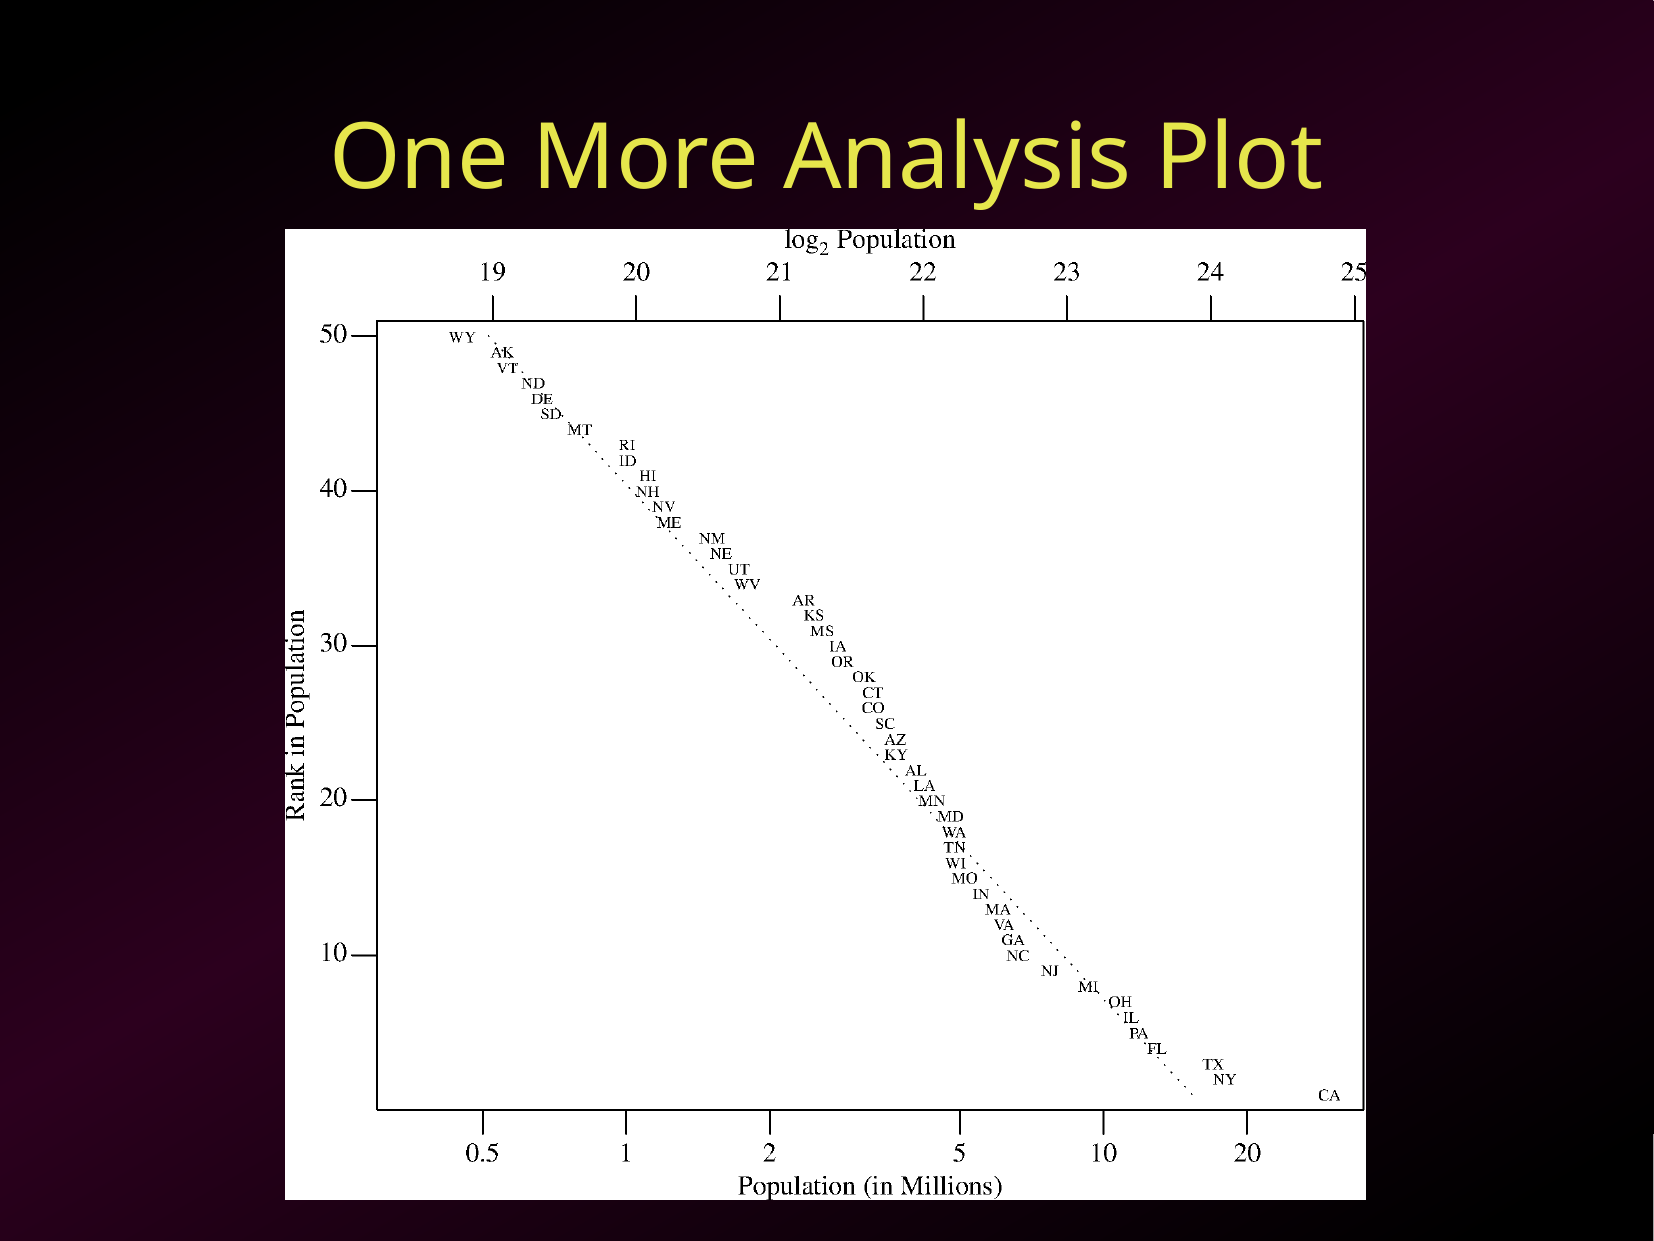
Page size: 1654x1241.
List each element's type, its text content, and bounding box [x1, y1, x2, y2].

title One More Analysis Plot [82, 49, 1571, 257]
picture [285, 229, 1366, 1201]
